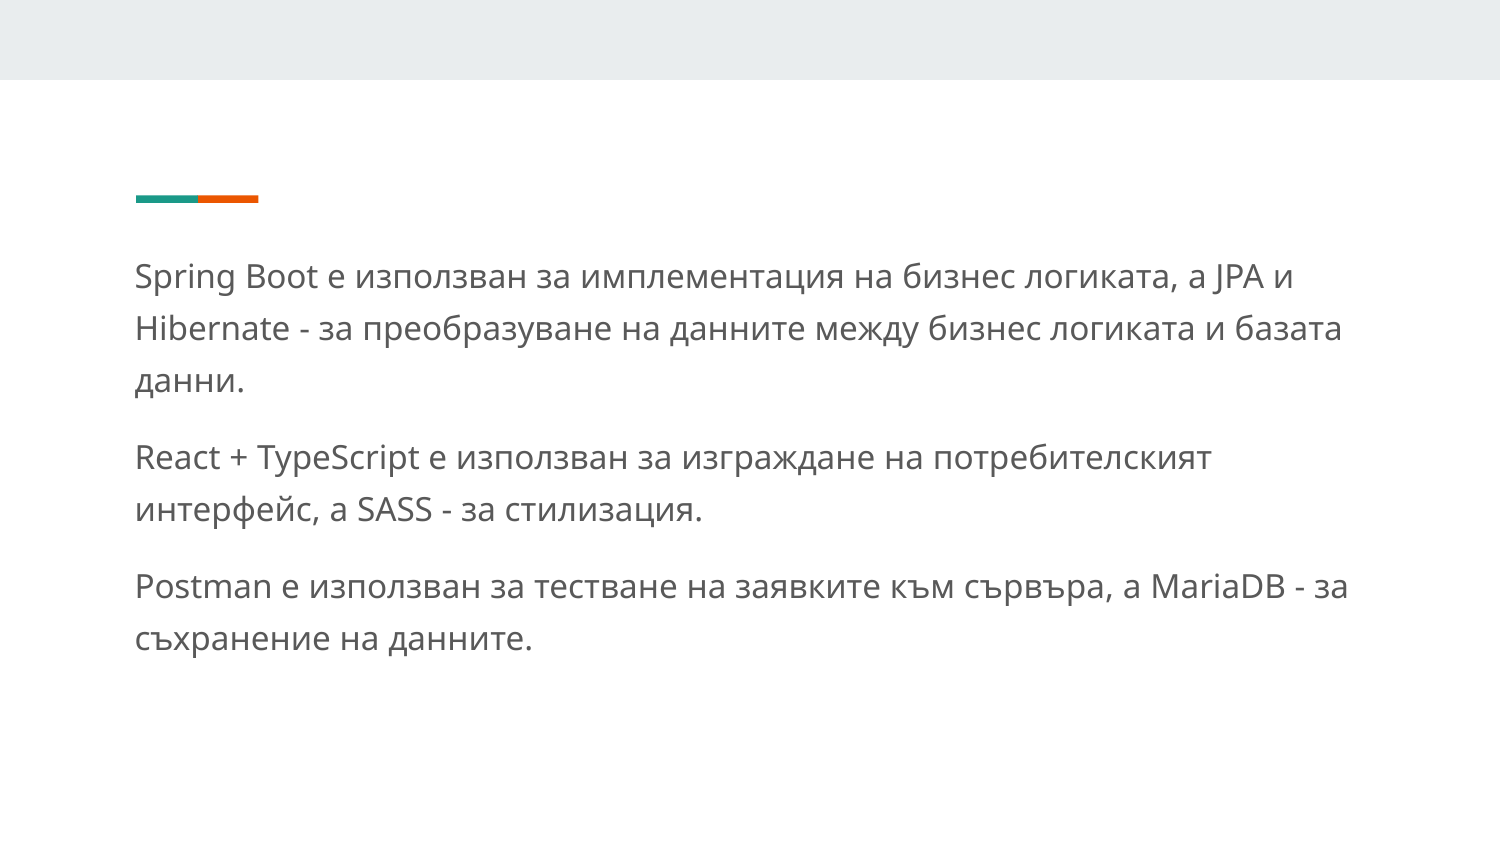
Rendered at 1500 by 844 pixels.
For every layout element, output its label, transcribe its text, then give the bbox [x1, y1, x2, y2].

list Spring Boot е използван за имплементация на бизнес логиката, а JPA и Hibernate - за преобразуване на данните между бизнес логиката и базата данни. React + TypeScript е използван за изграждане на потребителският интерфейс, а SASS - за стилизация. Postman е използван за тестване на заявките към сървъра, а MariaDB - за съхранение на данните. [119, 231, 1381, 746]
